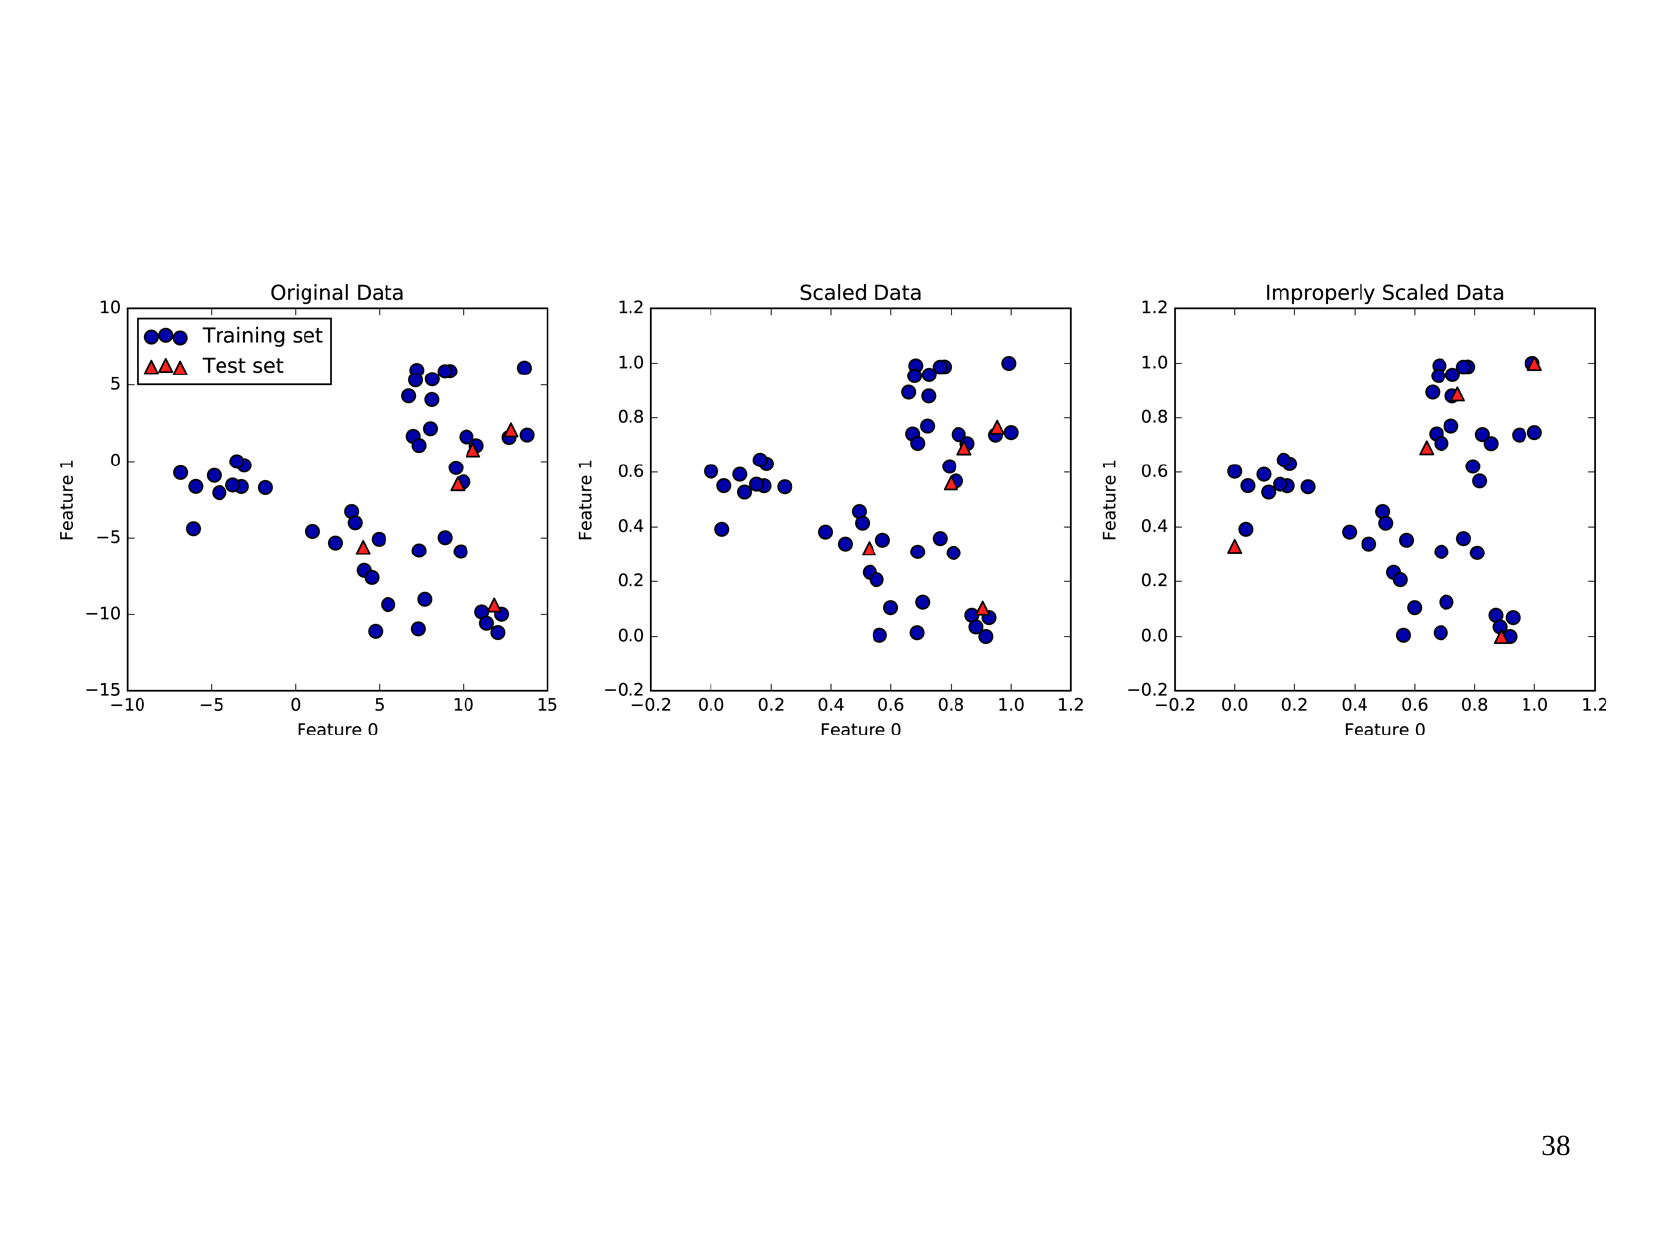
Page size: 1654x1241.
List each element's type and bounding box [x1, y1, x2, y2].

picture [60, 284, 1606, 736]
